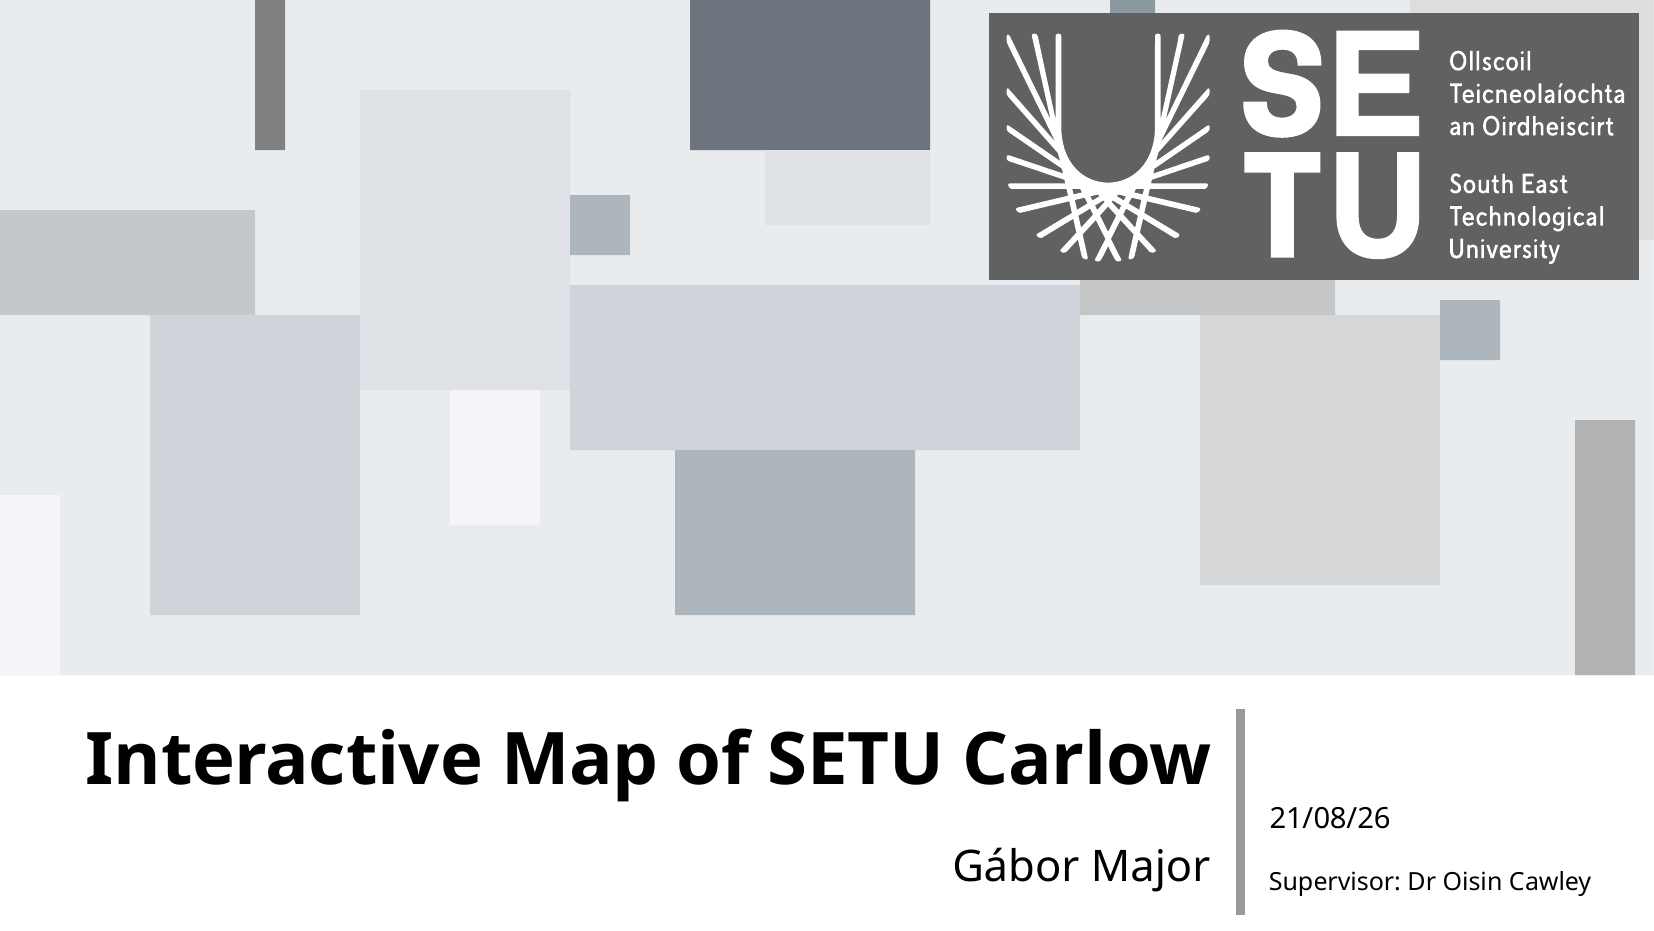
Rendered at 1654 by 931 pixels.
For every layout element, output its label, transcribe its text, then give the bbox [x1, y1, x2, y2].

text_box Supervisor: Dr Oisin Cawley [1254, 856, 1609, 907]
picture [1006, 29, 1625, 266]
title Interactive Map of SETU Carlow [59, 694, 1211, 819]
subtitle Gábor Major [59, 835, 1211, 895]
text_box [989, 13, 1639, 280]
